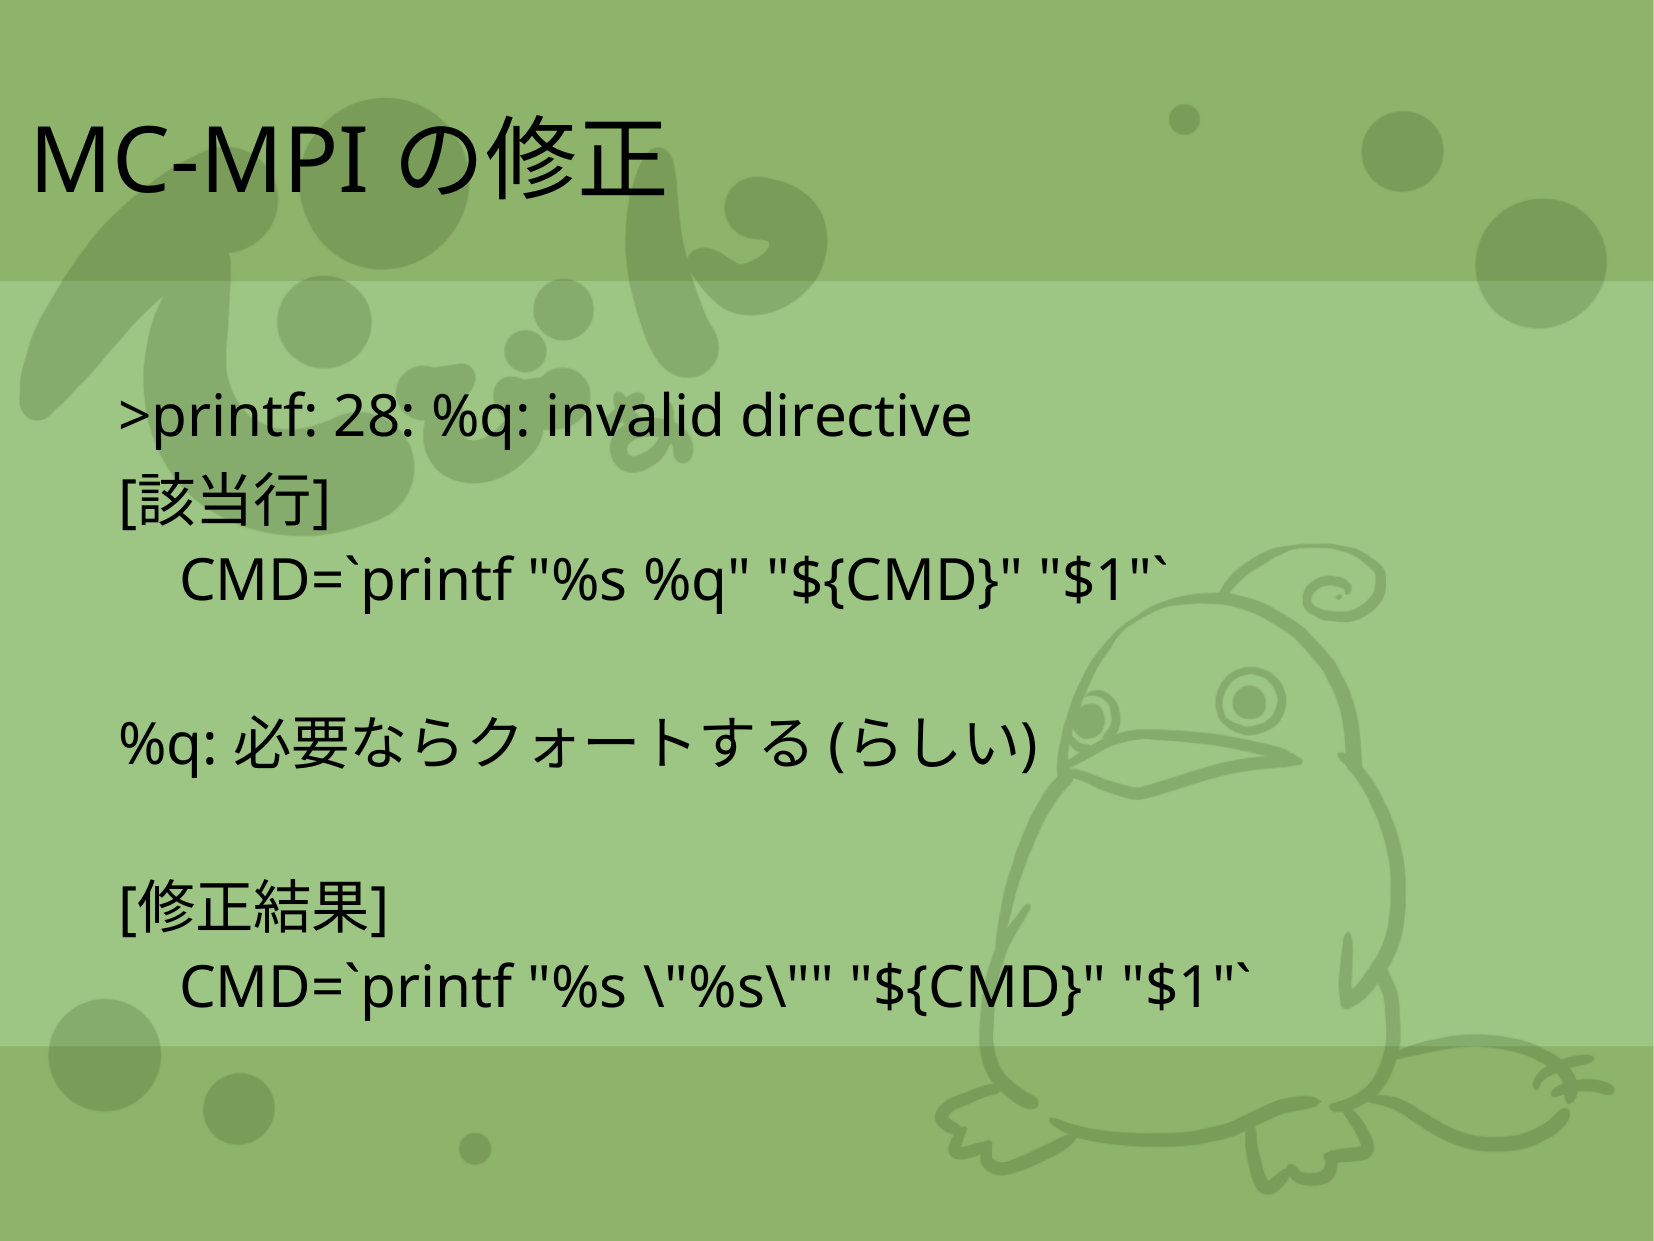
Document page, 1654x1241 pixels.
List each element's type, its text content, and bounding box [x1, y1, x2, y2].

title MC-MPI の修正 [29, 56, 1625, 250]
subtitle >printf: 28: %q: invalid directive [該当行] CMD=`printf "%s %q" "${CMD}" "$1"` %q: 必要ならクォートする (らしい) [修正結果] CMD=`printf "%s \"%s\"" "${CMD}" "$1"` [82, 297, 1571, 1102]
picture [0, 0, 1654, 1241]
